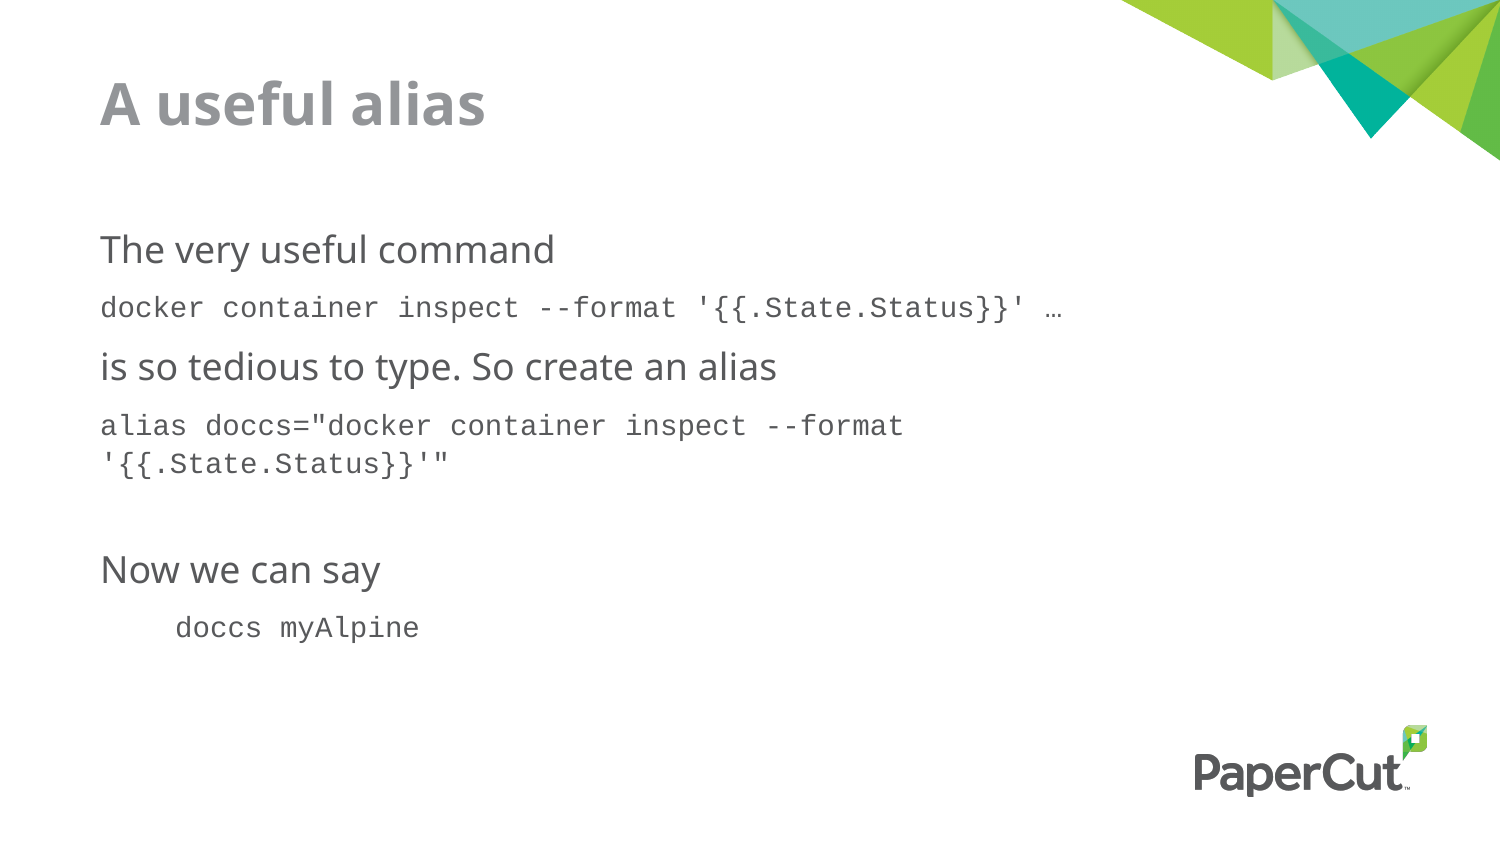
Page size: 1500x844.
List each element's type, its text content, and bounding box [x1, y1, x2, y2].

title A useful alias [100, 67, 1214, 196]
picture [1119, 0, 1500, 162]
picture [1195, 725, 1427, 797]
list The very useful command docker container inspect --format '{{.State.Status}}' … is so tedious to type. So create an alias alias doccs="docker container inspect --format '{{.State.Status}}'" Now we can say doccs myAlpine [100, 221, 1094, 706]
